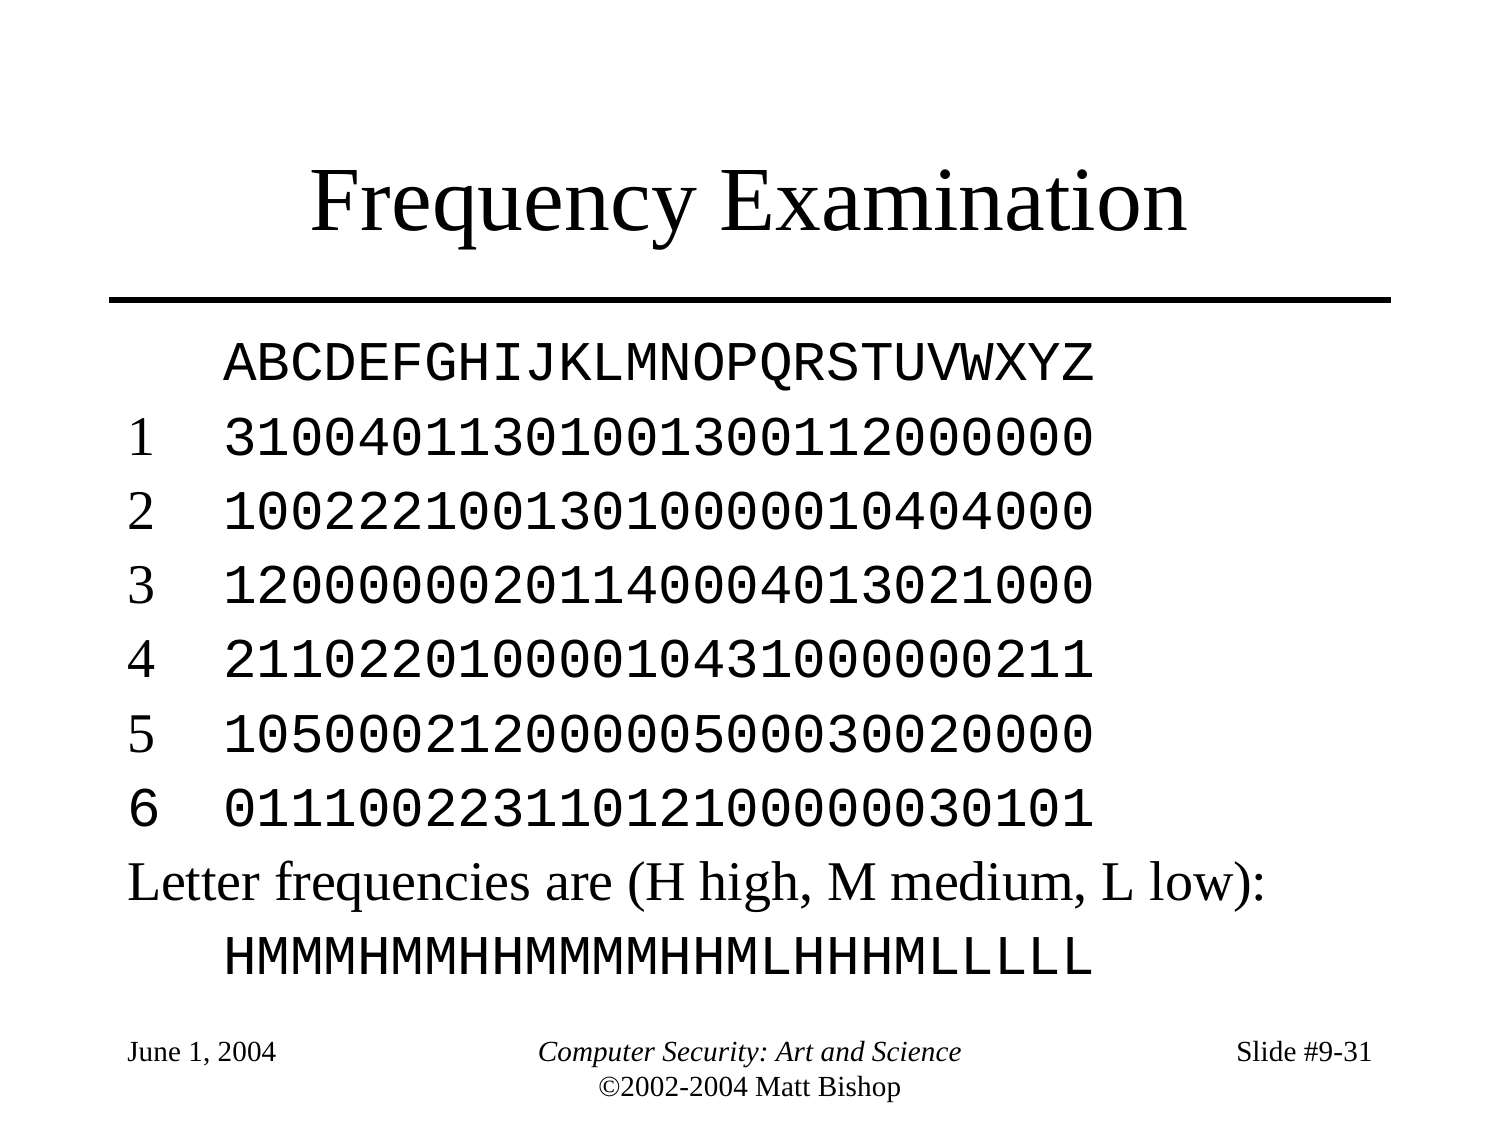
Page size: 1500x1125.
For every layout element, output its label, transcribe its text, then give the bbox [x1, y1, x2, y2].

title Frequency Examination [112, 99, 1388, 288]
list ABCDEFGHIJKLMNOPQRSTUVWXYZ 1 31004011301001300112000000 2 10022210013010000010404000 3 12000000201140004013021000 4 21102201000010431000000211 5 10500021200000500030020000 01110022311012100000030101 Letter frequencies are (H high, M medium, L low): HMMMHMMHHMMMMHHMLHHHMLLLLL [112, 324, 1388, 1000]
